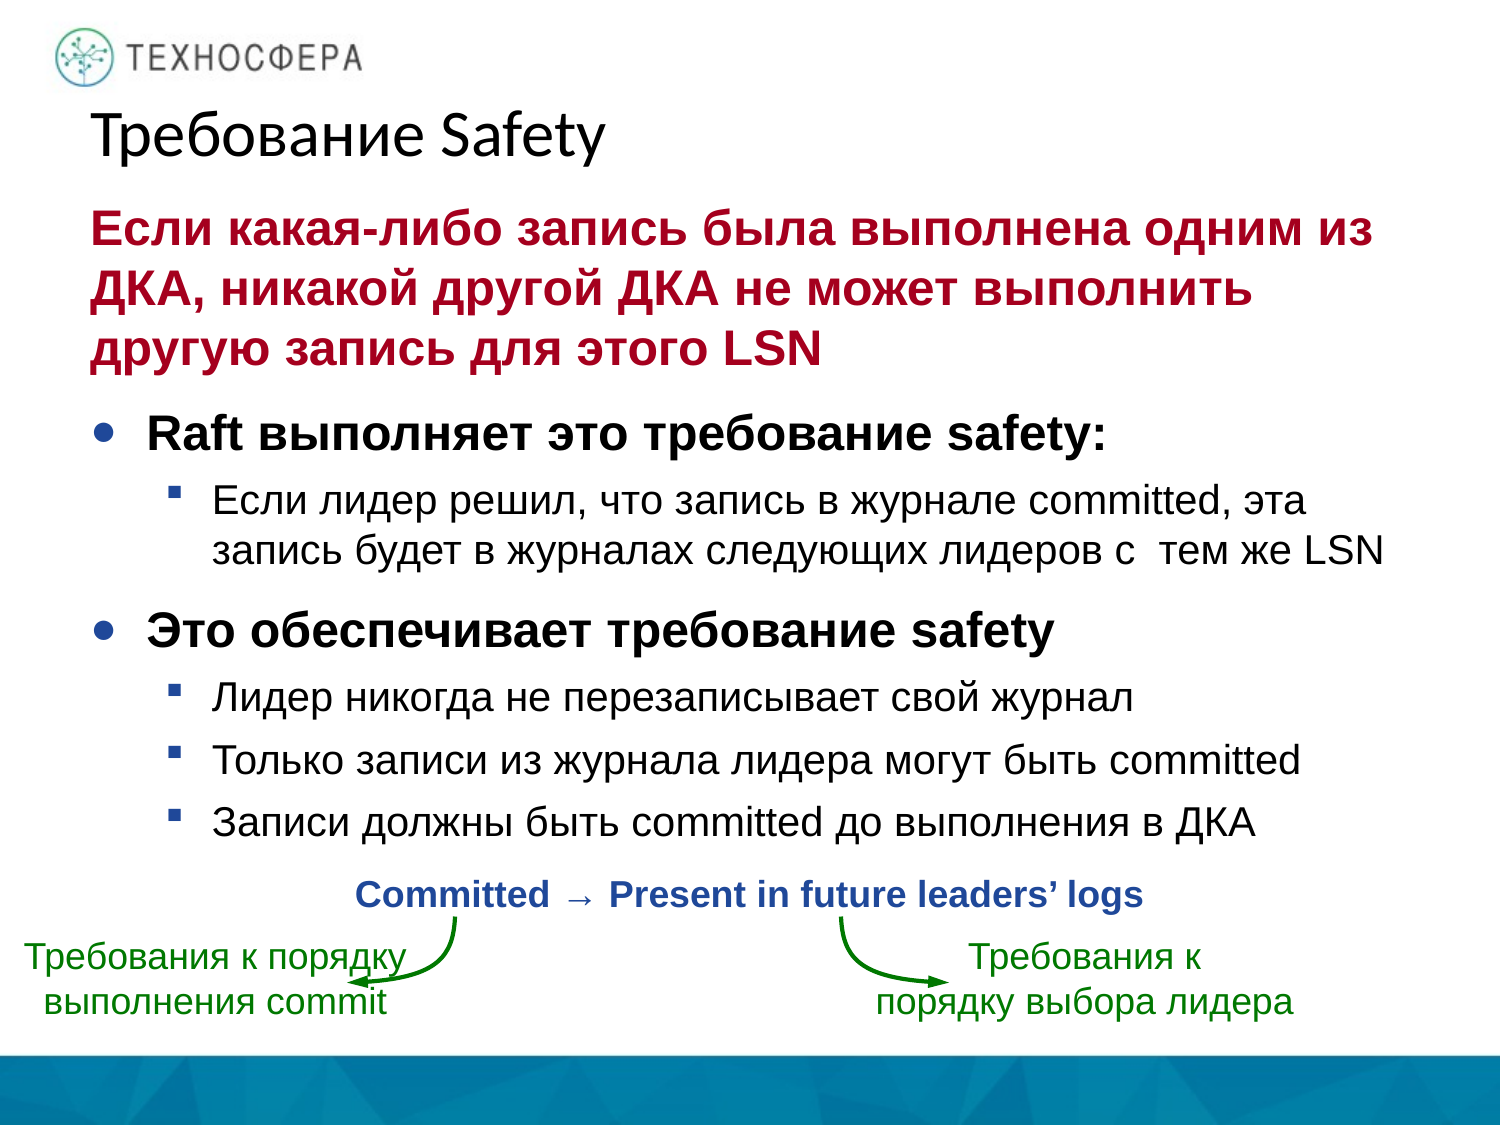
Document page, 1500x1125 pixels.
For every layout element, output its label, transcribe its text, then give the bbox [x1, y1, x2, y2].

text_box Требования к порядку выполнения commit [8, 924, 422, 1030]
list Если какая-либо запись была выполнена одним из ДКА, никакой другой ДКА не может выполнить другую запись для этого LSN Raft выполняет это требование safety: Если лидер решил, что запись в журнале committed, эта запись будет в журналах следующих лидеров с тем же LSN Это обеспечивает требование safety Лидер никогда не перезаписывает свой журнал Только записи из журнала лидера могут быть committed Записи должны быть committed до выполнения в ДКА [75, 187, 1425, 863]
title Требование Safety [75, 79, 1425, 180]
text_box Committed → Present in future leaders’ logs [340, 862, 1160, 923]
picture [0, 0, 1500, 1057]
text_box Требования к порядку выбора лидера [860, 924, 1309, 1030]
